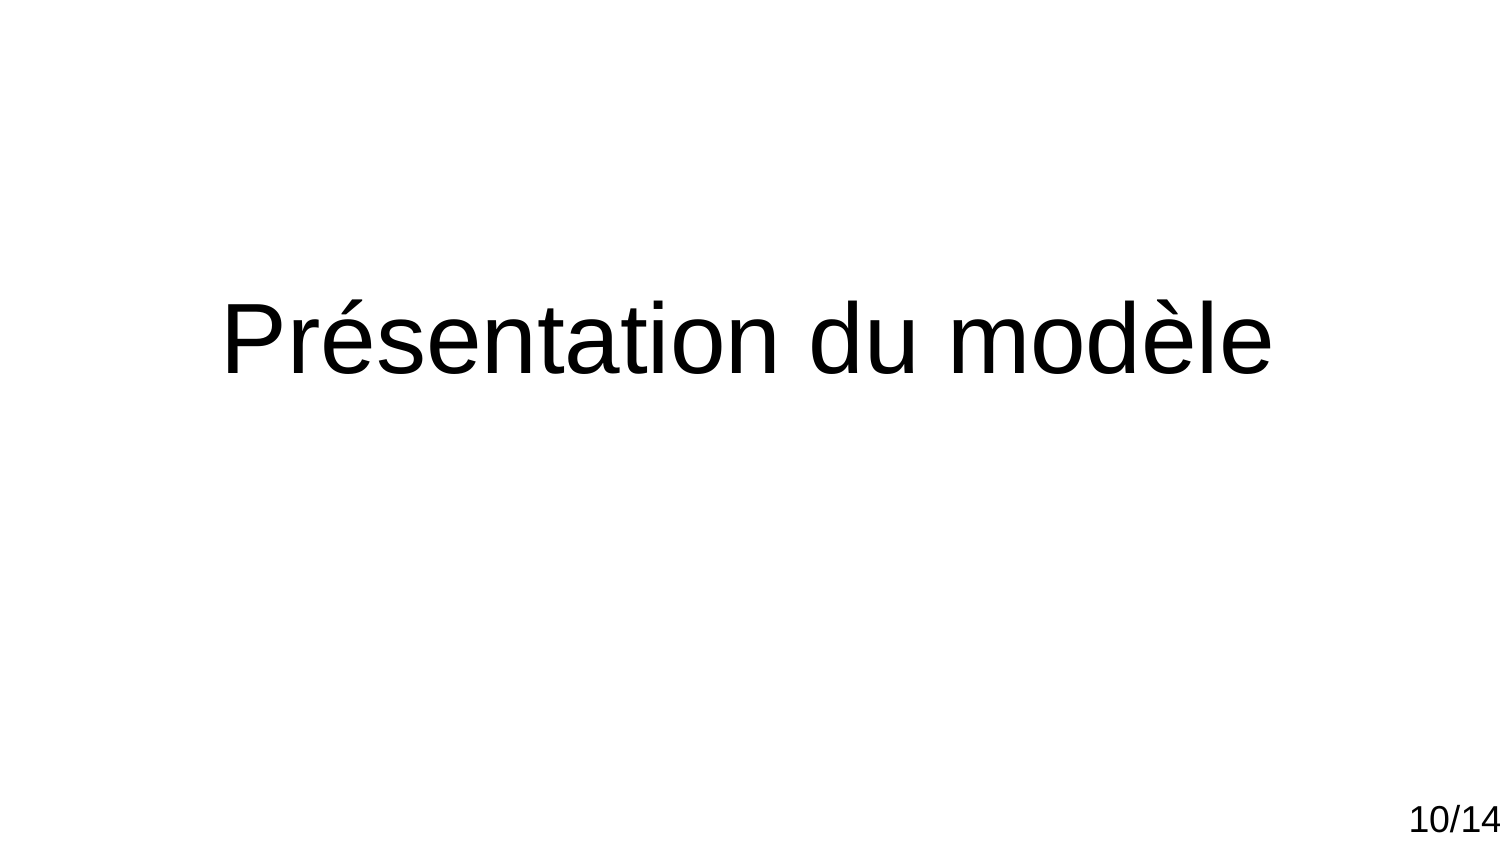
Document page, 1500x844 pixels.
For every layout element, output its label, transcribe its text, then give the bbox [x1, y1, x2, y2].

text_box 10/14 [1393, 791, 1500, 844]
list Présentation du modèle [150, 283, 1500, 841]
